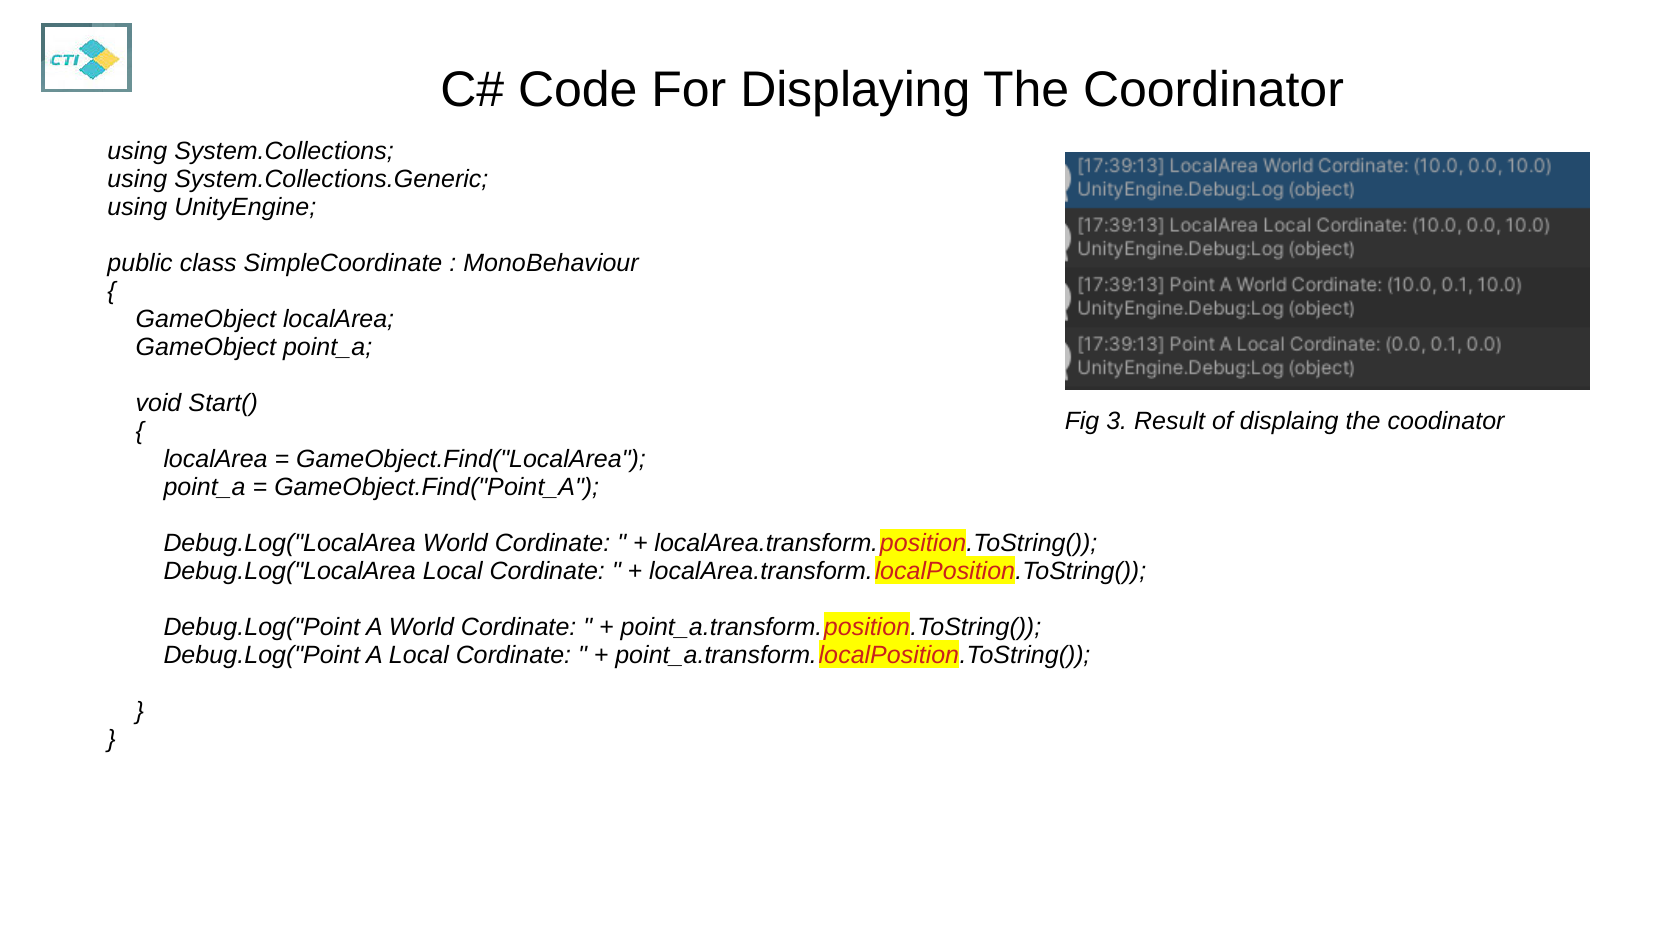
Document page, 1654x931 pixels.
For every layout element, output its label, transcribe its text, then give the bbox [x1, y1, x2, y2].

text_box using System.Collections; using System.Collections.Generic; using UnityEngine; public class SimpleCoordinate : MonoBehaviour { GameObject localArea; GameObject point_a; void Start() { localArea = GameObject.Find("LocalArea"); point_a = GameObject.Find("Point_A"); Debug.Log("LocalArea World Cordinate: " + localArea.transform.position.ToString()); Debug.Log("LocalArea Local Cordinate: " + localArea.transform.localPosition.ToString()); Debug.Log("Point A World Cordinate: " + point_a.transform.position.ToString()); Debug.Log("Point A Local Cordinate: " + point_a.transform.localPosition.ToString()); } } [92, 129, 1494, 788]
text_box Fig 3. Result of displaing the coodinator [1050, 399, 1654, 466]
picture [41, 23, 132, 92]
text_box C# Code For Displaying The Coordinator [150, 30, 1635, 130]
picture [1065, 152, 1590, 391]
